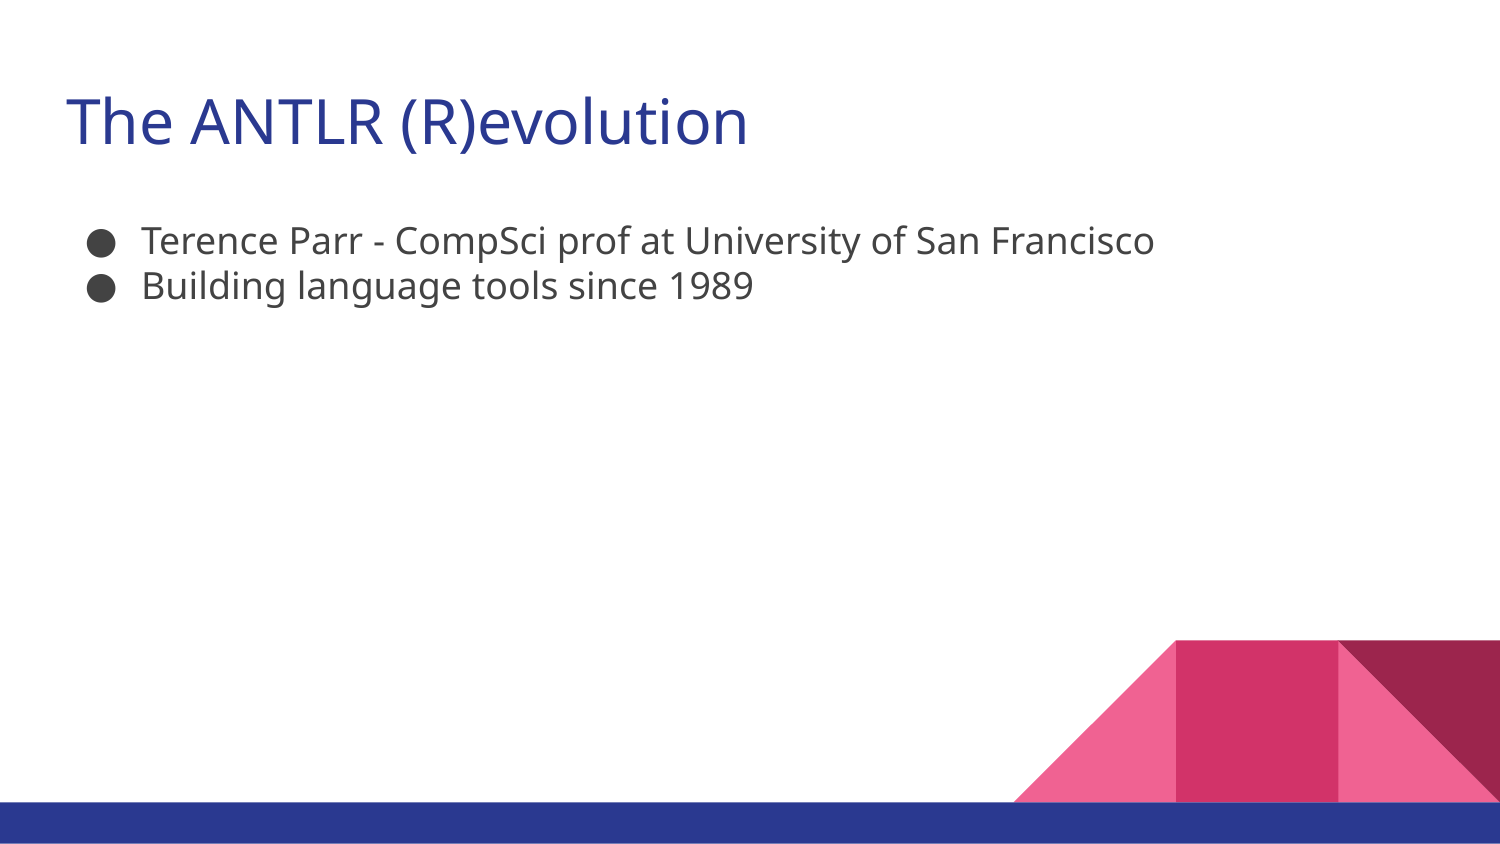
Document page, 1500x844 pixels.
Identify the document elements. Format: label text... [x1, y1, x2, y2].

title The ANTLR (R)evolution [51, 67, 1449, 167]
list Terence Parr - CompSci prof at University of San Francisco Building language tools since 1989 [51, 201, 1449, 750]
